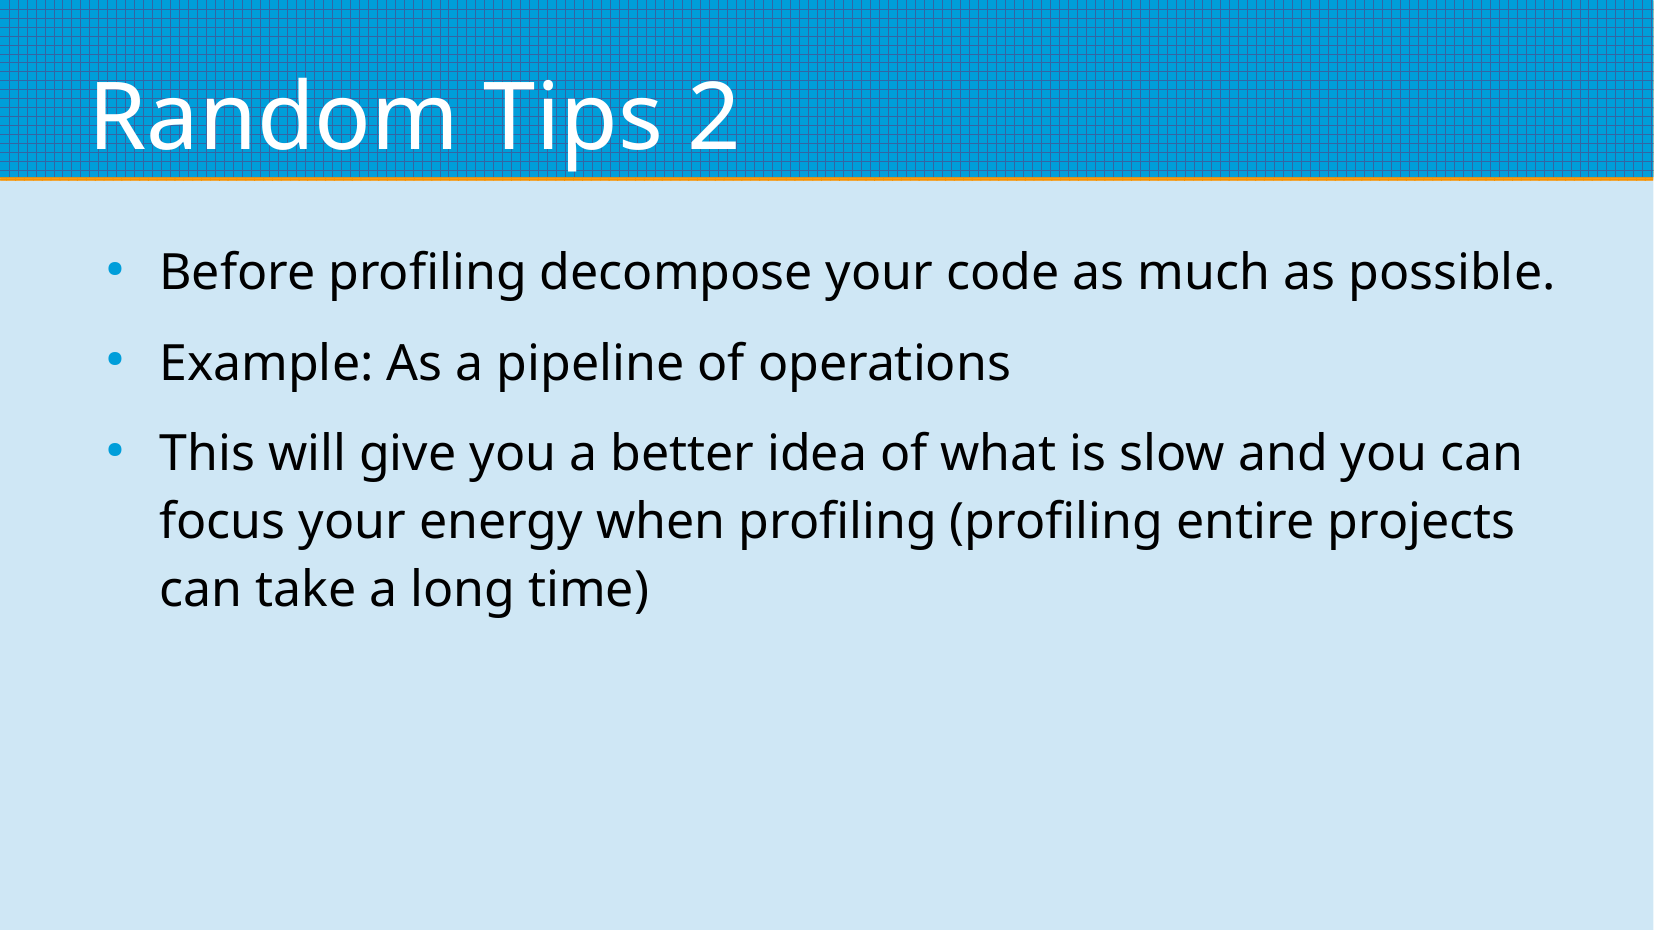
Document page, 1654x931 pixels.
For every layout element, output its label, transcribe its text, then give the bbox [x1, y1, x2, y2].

list Before profiling decompose your code as much as possible. Example: As a pipeline of operations This will give you a better idea of what is slow and you can focus your energy when profiling (profiling entire projects can take a long time) [88, 236, 1565, 813]
title Random Tips 2 [88, 14, 1565, 178]
